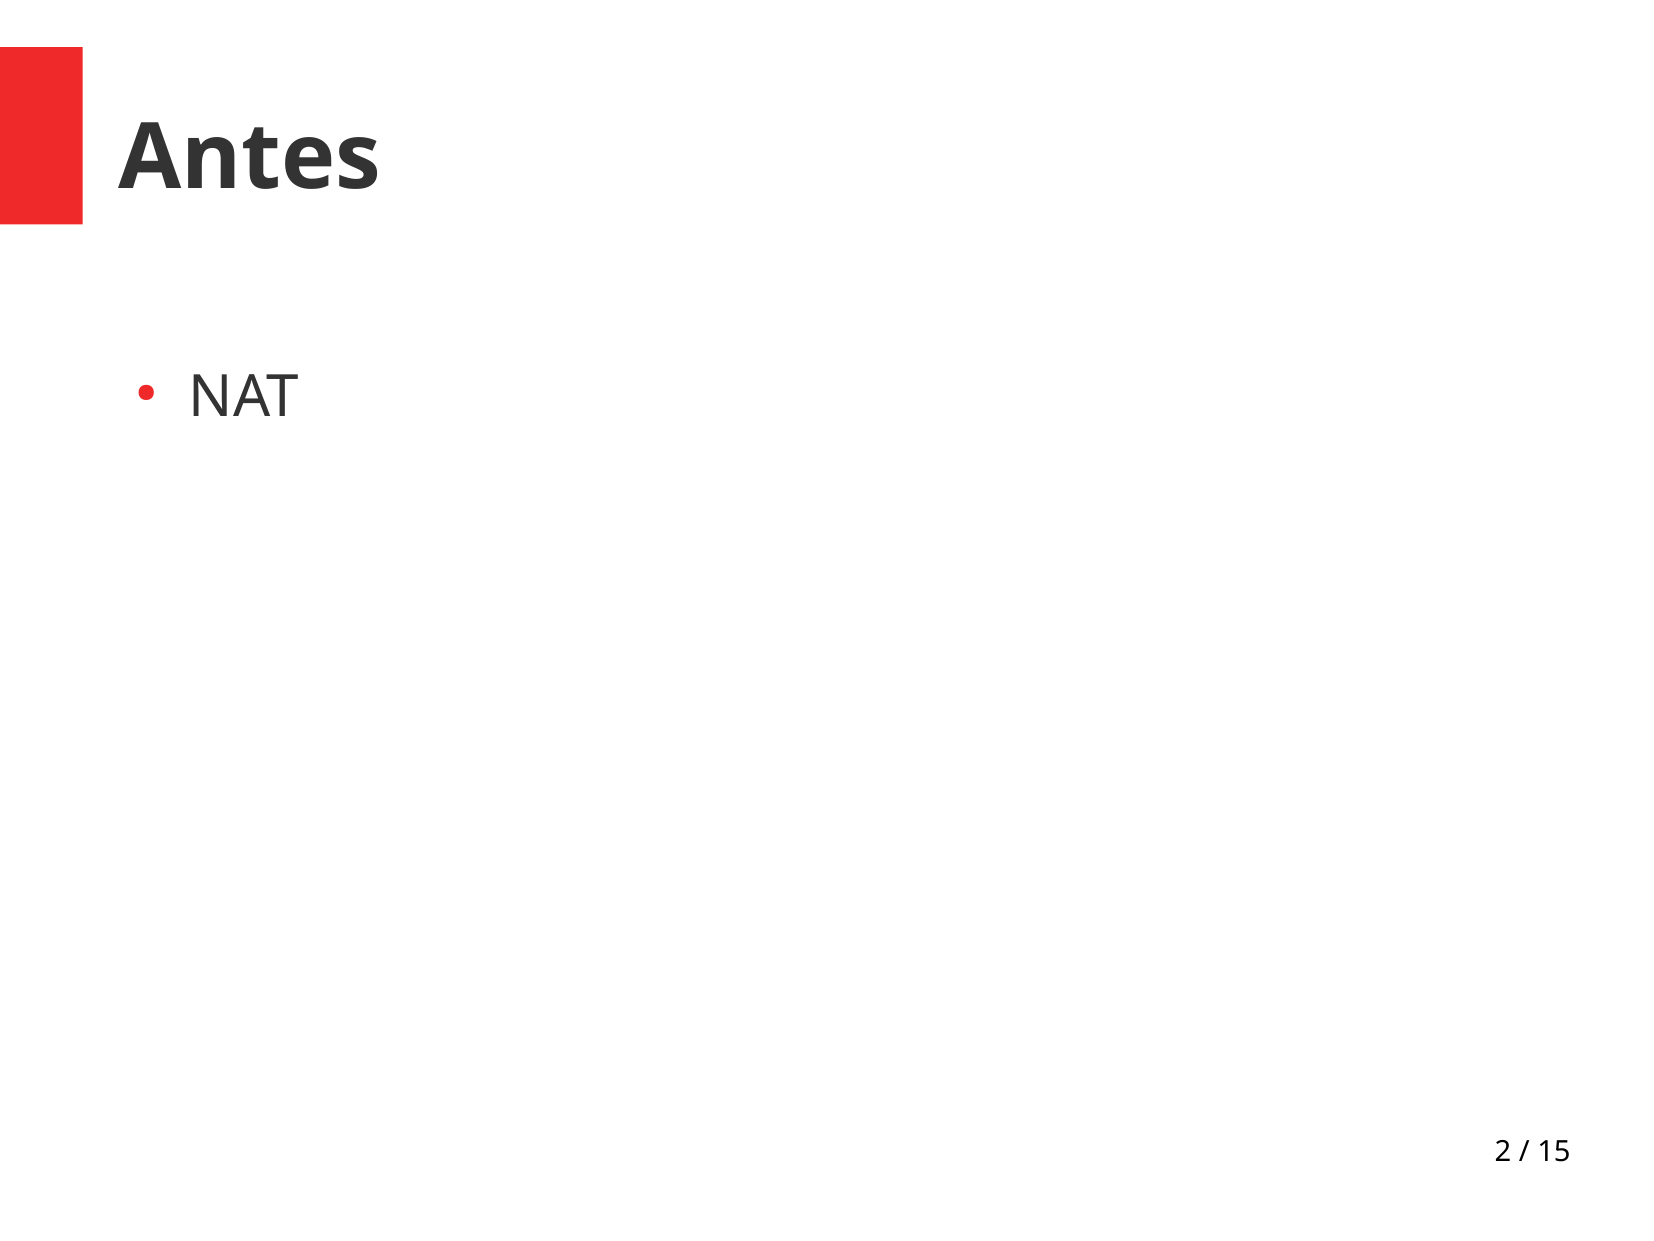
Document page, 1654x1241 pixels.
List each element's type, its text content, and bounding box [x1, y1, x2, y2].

title Antes [118, 49, 1571, 257]
list NAT [118, 354, 1536, 1074]
